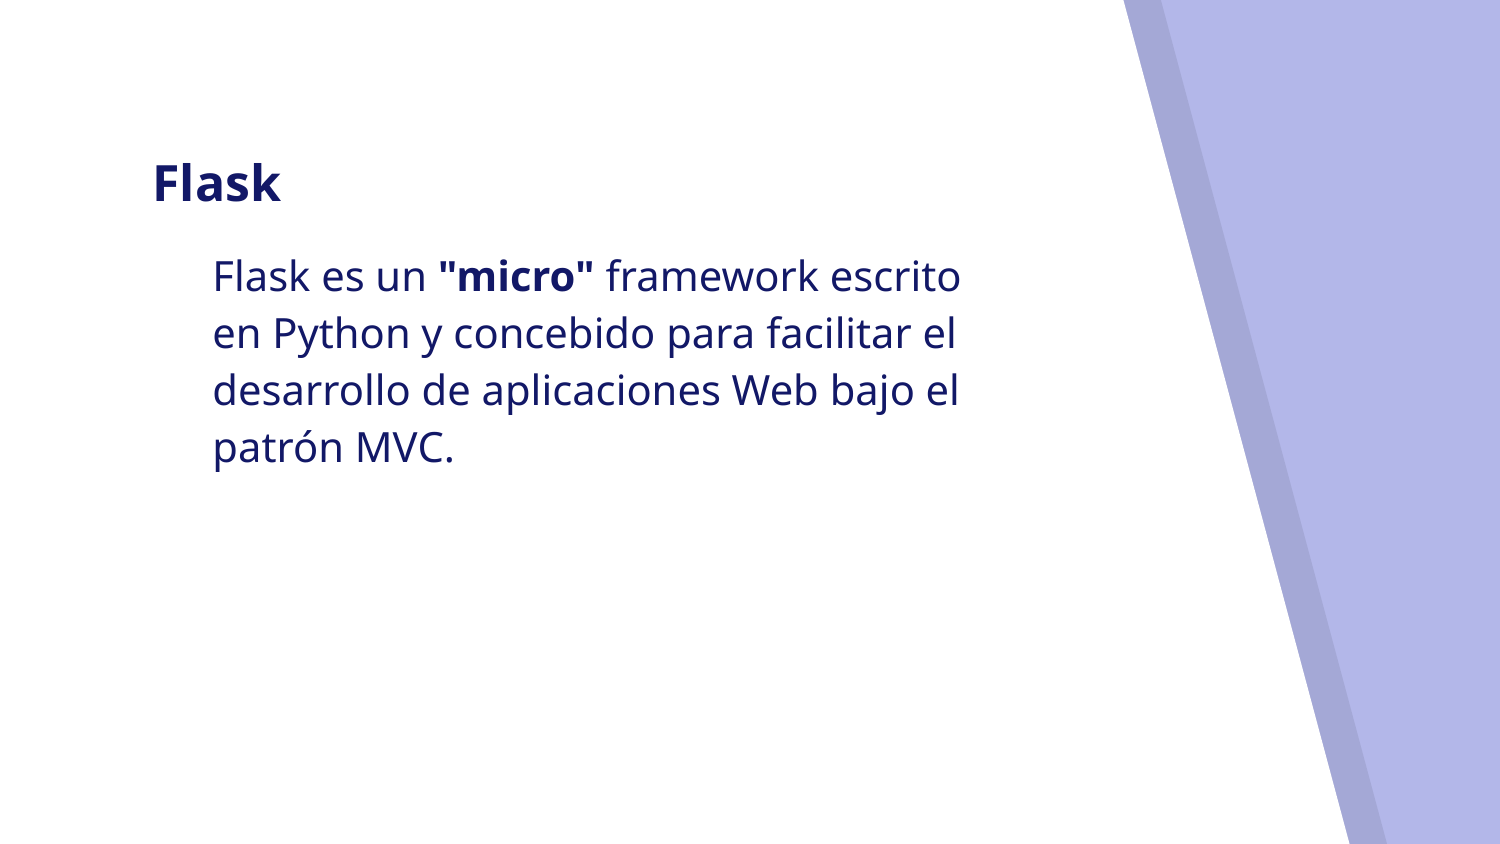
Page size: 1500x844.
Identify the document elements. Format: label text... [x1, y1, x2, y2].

title Flask [137, 146, 1011, 227]
list Flask es un "micro" framework escrito en Python y concebido para facilitar el desarrollo de aplicaciones Web bajo el patrón MVC. [137, 246, 1011, 587]
